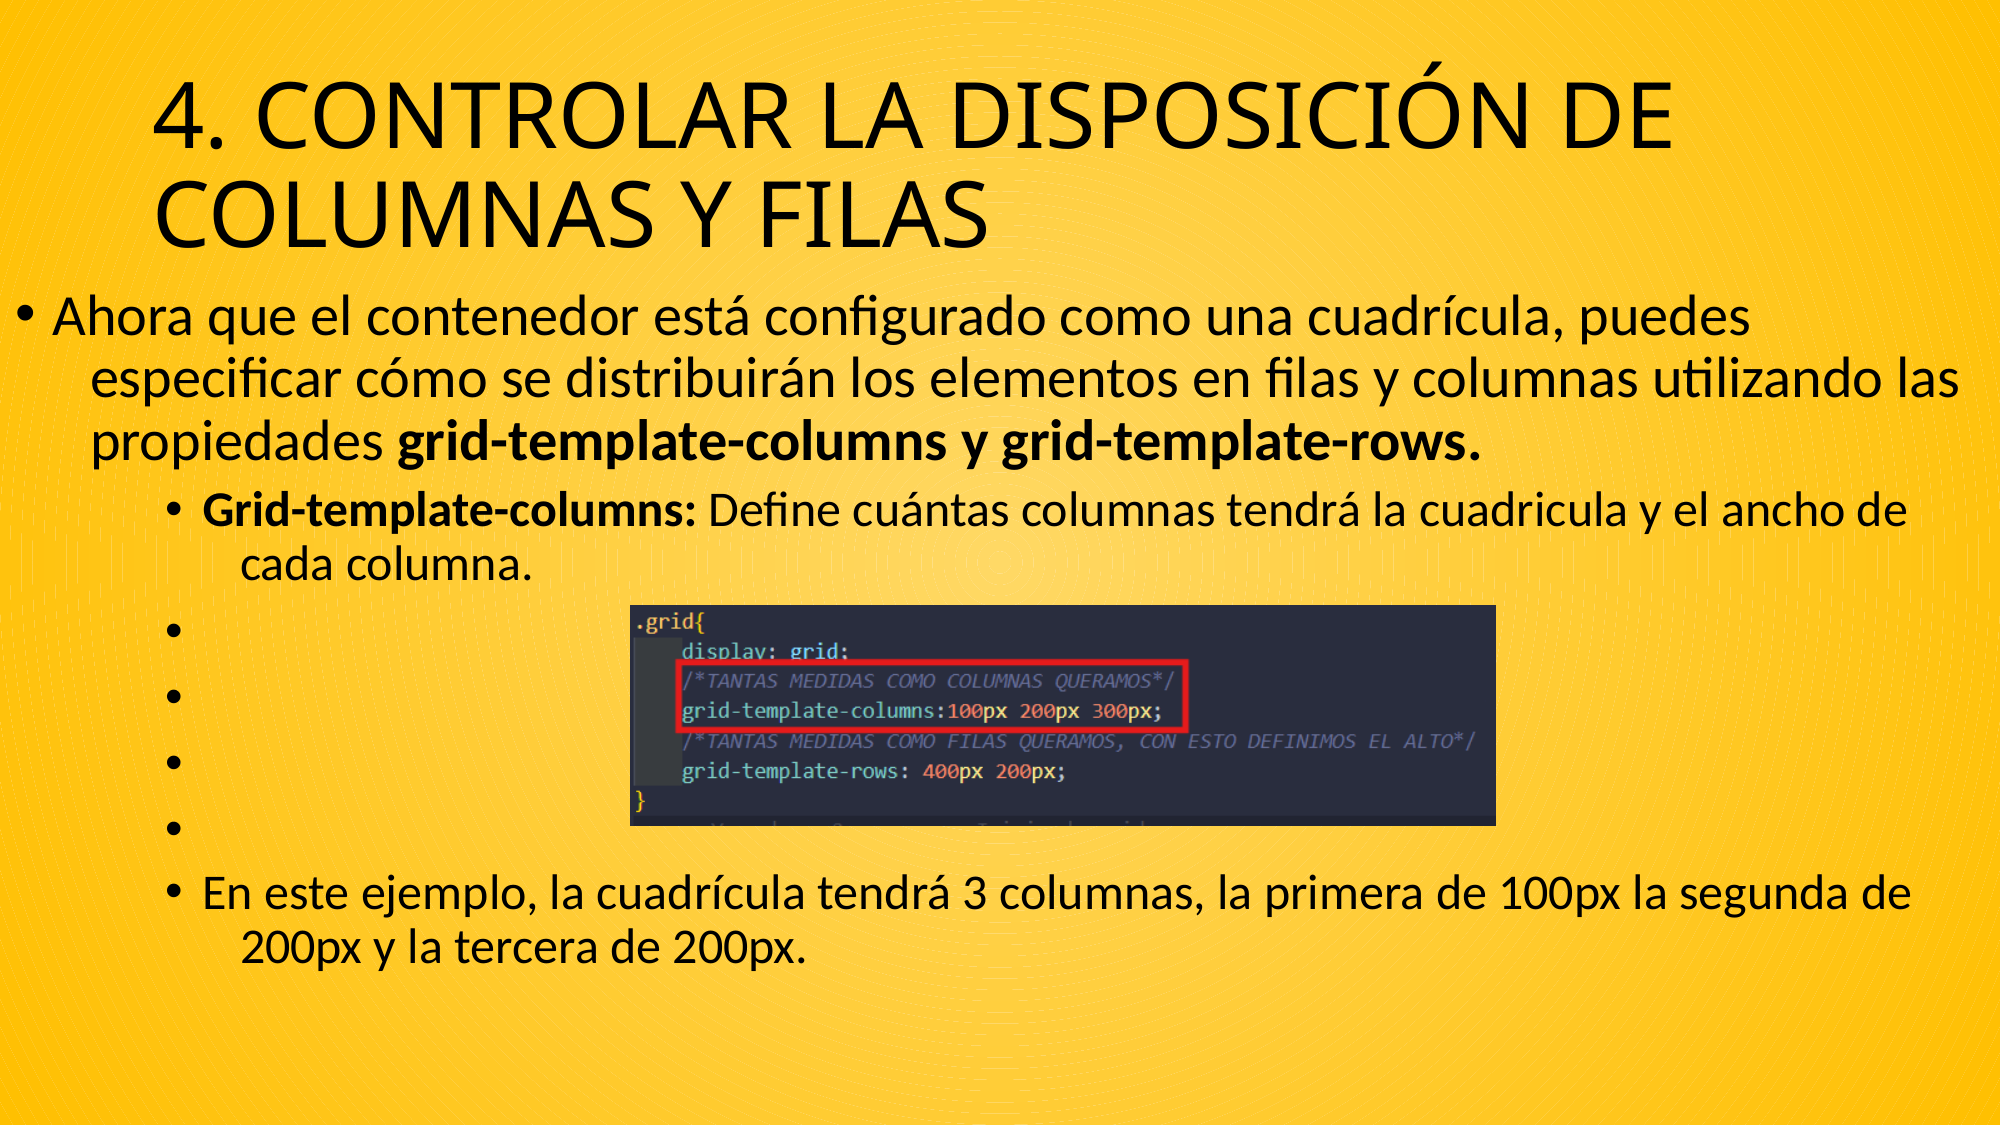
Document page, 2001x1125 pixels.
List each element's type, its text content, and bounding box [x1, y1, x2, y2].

list Ahora que el contenedor está configurado como una cuadrícula, puedes especificar cómo se distribuirán los elementos en filas y columnas utilizando las propiedades grid-template-columns y grid-template-rows. Grid-template-columns: Define cuántas columnas tendrá la cuadricula y el ancho de cada columna. En este ejemplo, la cuadrícula tendrá 3 columnas, la primera de 100px la segunda de 200px y la tercera de 200px. [0, 277, 2000, 1125]
picture [630, 605, 1496, 826]
title 4. CONTROLAR LA DISPOSICIÓN DE COLUMNAS Y FILAS [137, 59, 1863, 277]
